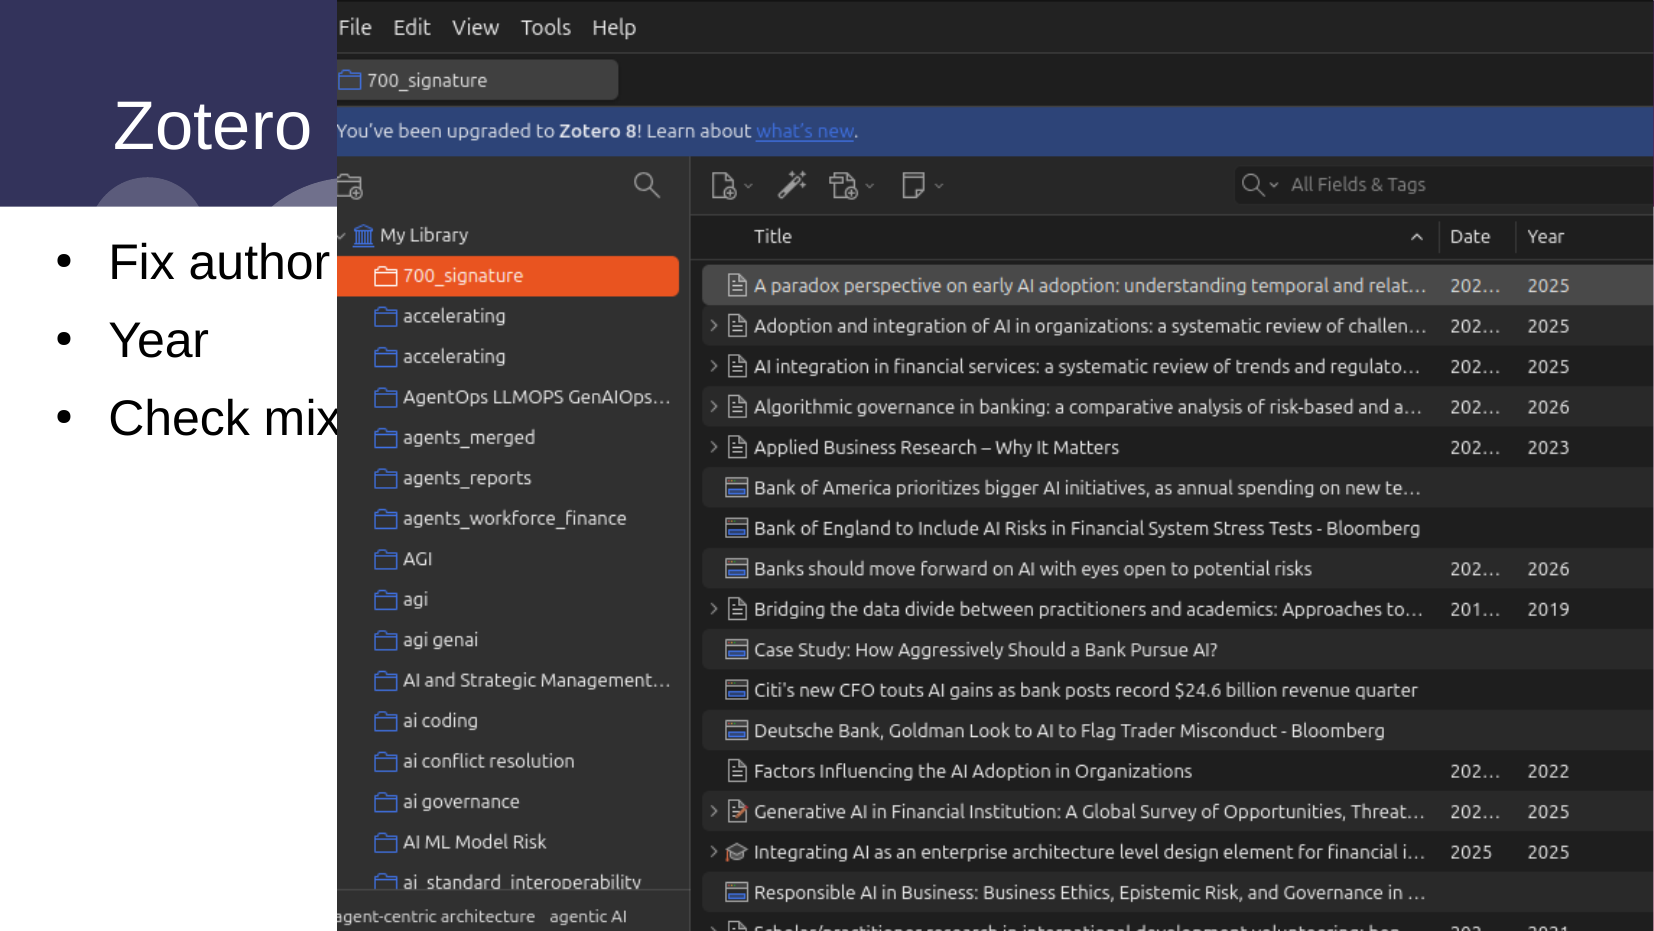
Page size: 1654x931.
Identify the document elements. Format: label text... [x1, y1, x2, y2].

list Fix author Year Check mix [37, 234, 337, 826]
picture [337, 0, 1654, 931]
title Zotero [51, 44, 337, 207]
